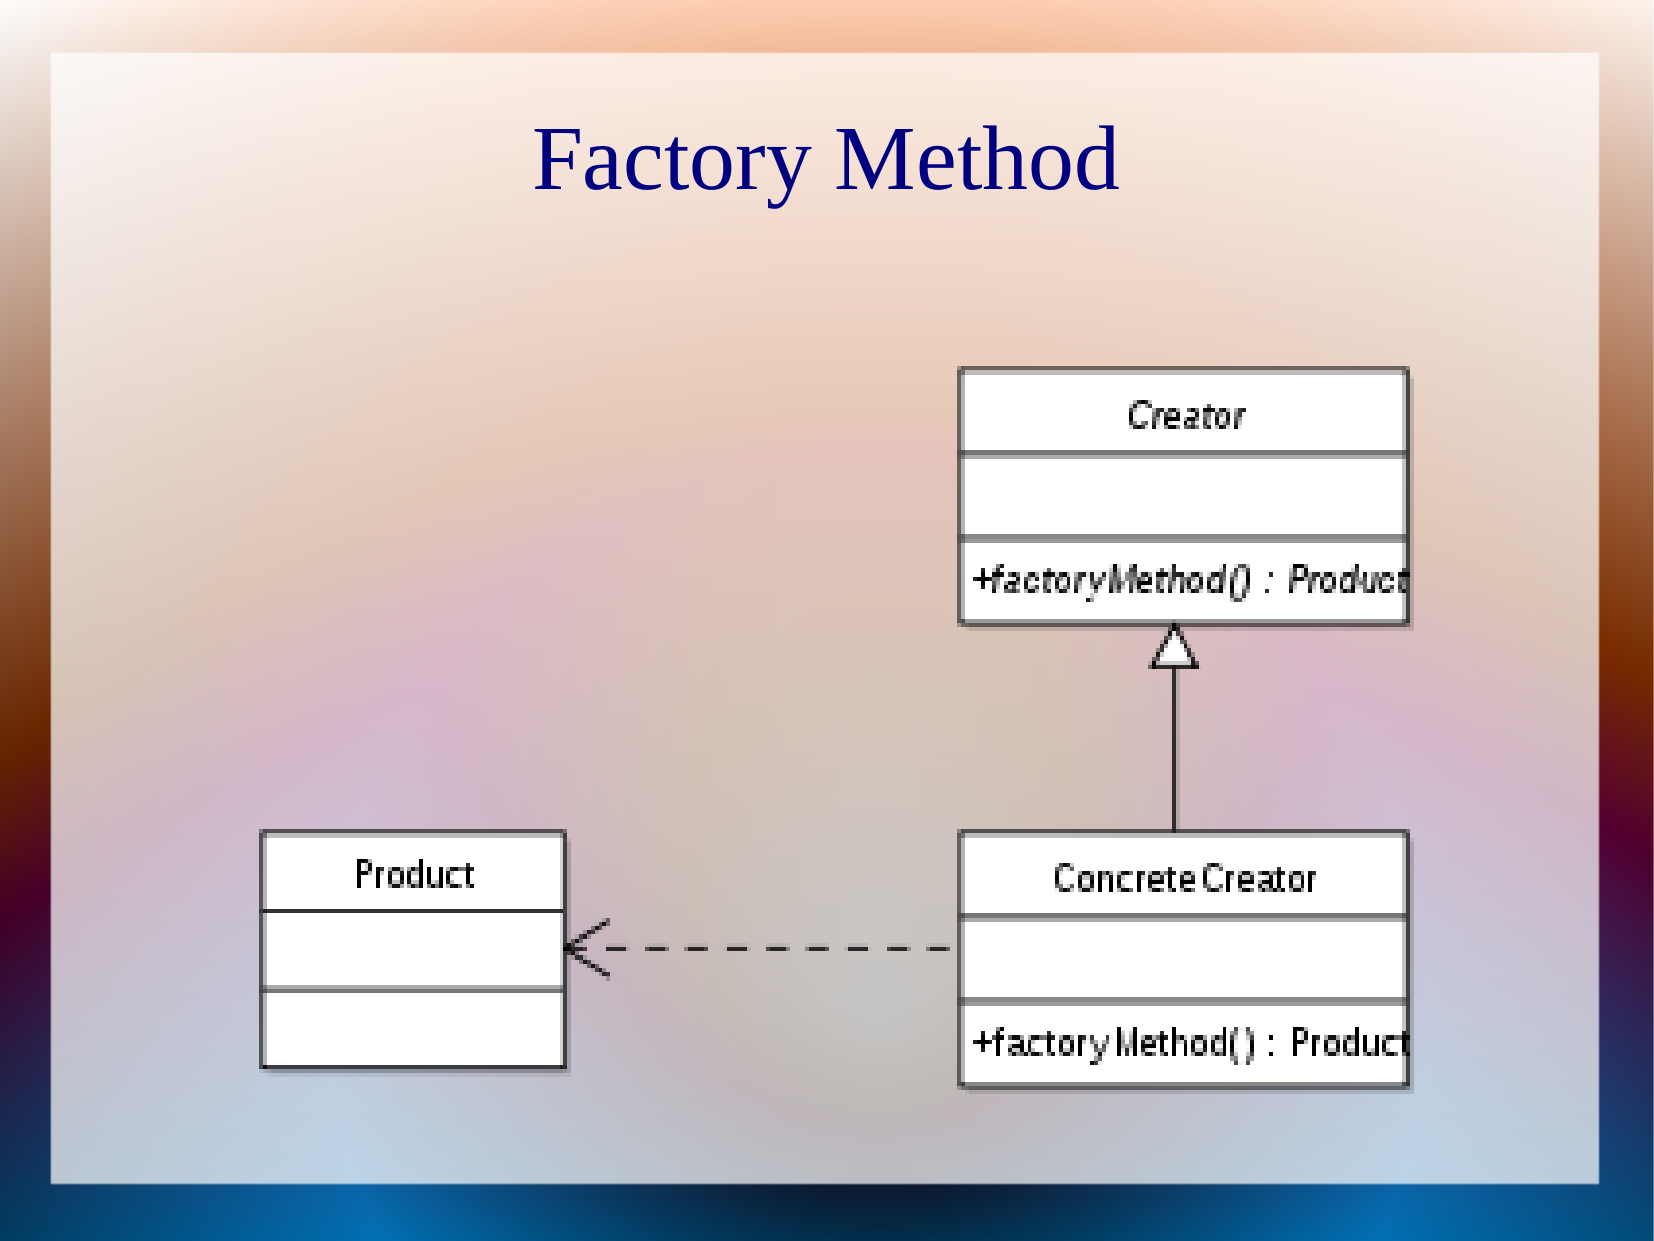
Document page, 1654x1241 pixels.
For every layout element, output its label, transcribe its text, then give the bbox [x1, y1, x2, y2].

title Factory Method [82, 55, 1571, 263]
picture [0, 0, 1654, 1241]
